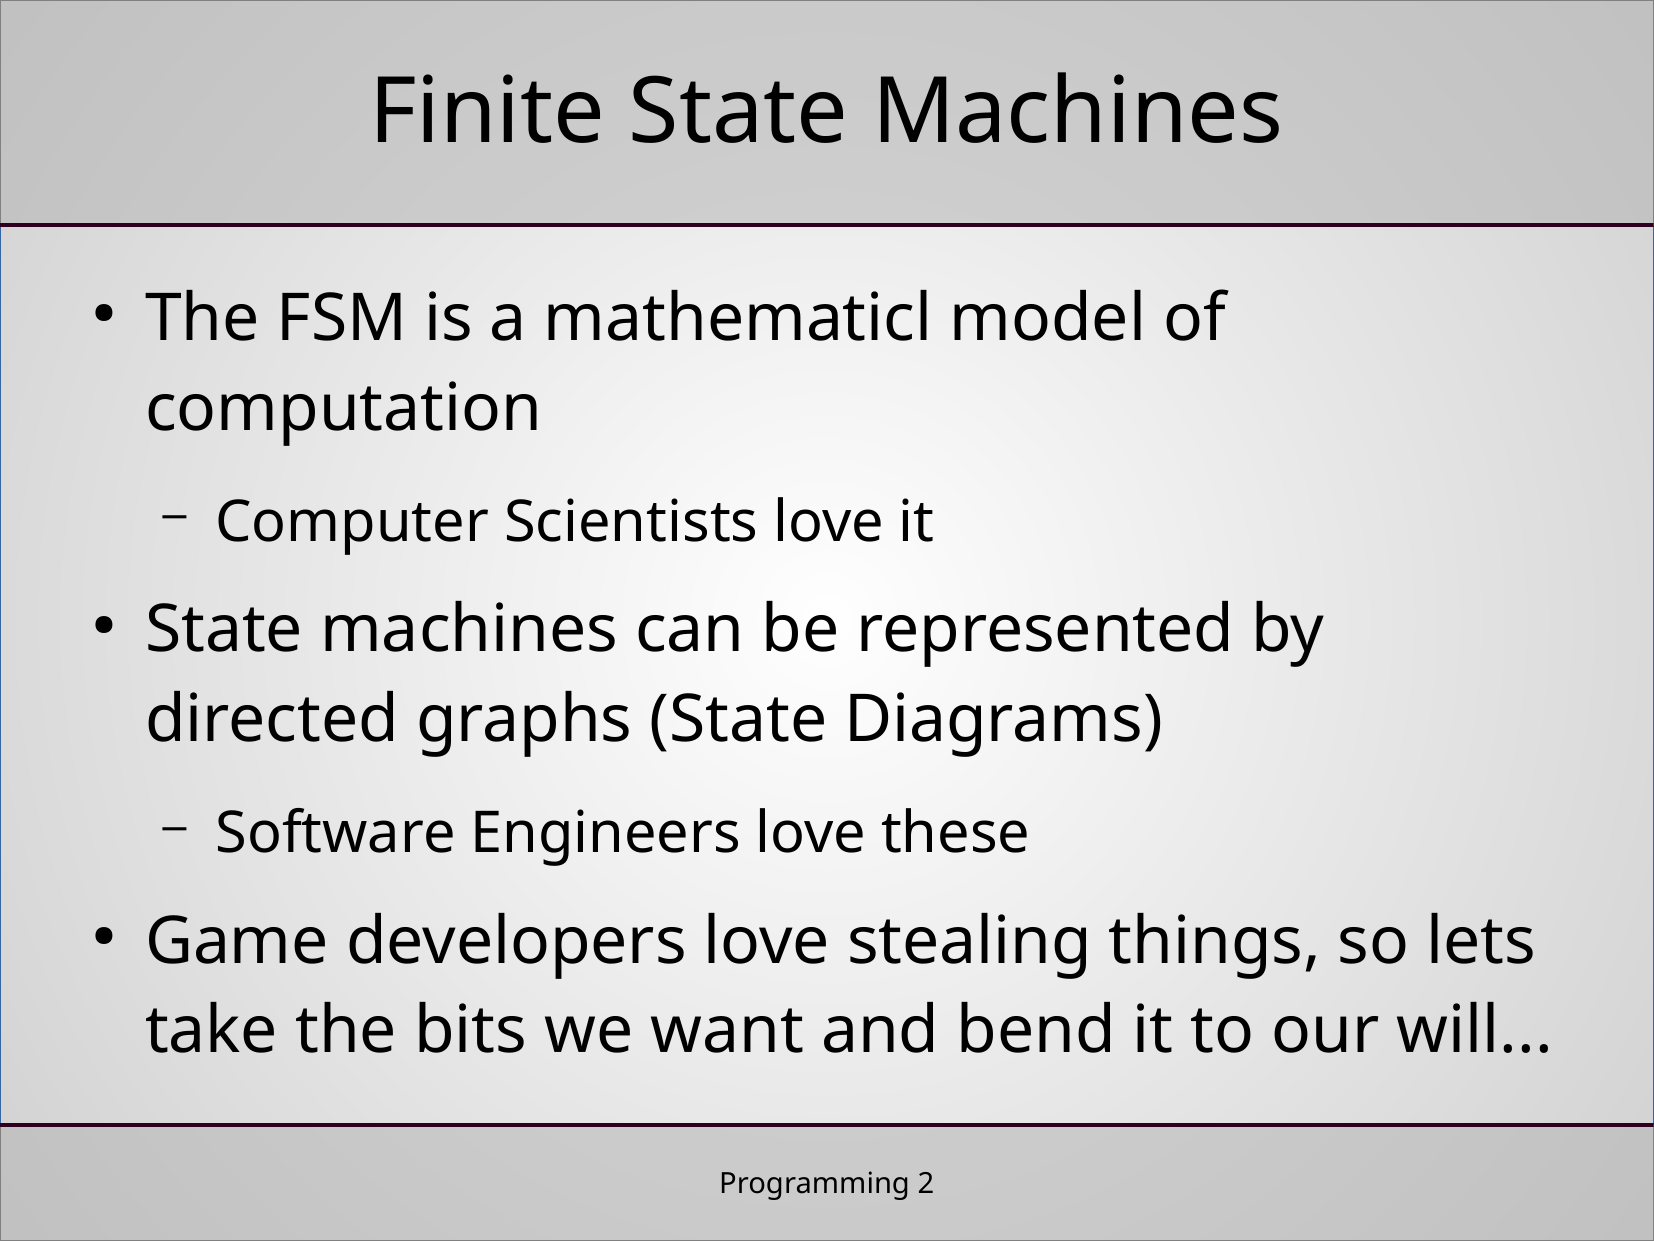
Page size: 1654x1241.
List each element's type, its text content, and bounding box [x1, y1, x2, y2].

list The FSM is a mathematicl model of computation Computer Scientists love it State machines can be represented by directed graphs (State Diagrams) Software Engineers love these Game developers love stealing things, so lets take the bits we want and bend it to our will... [75, 270, 1571, 1075]
title Finite State Machines [82, 34, 1571, 181]
